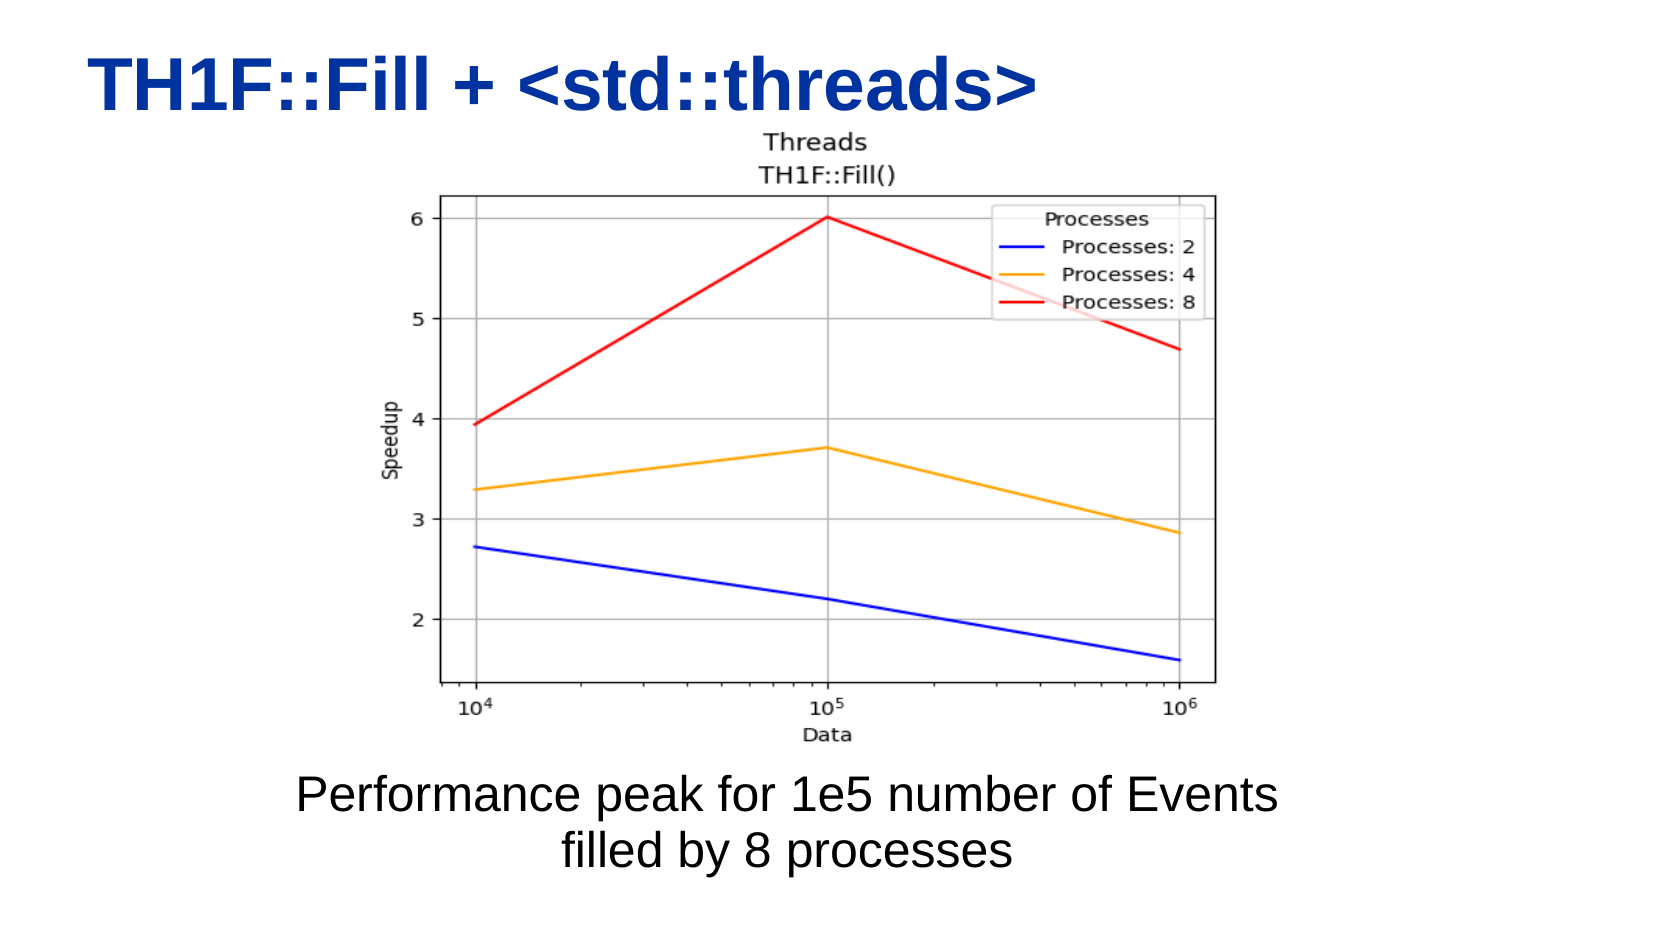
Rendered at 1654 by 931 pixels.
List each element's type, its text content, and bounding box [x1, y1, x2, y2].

subtitle Performance peak for 1e5 number of Events filled by 8 processes [0, 713, 1576, 931]
picture [315, 119, 1315, 752]
title TH1F::Fill + <std::threads> [86, 9, 1576, 166]
